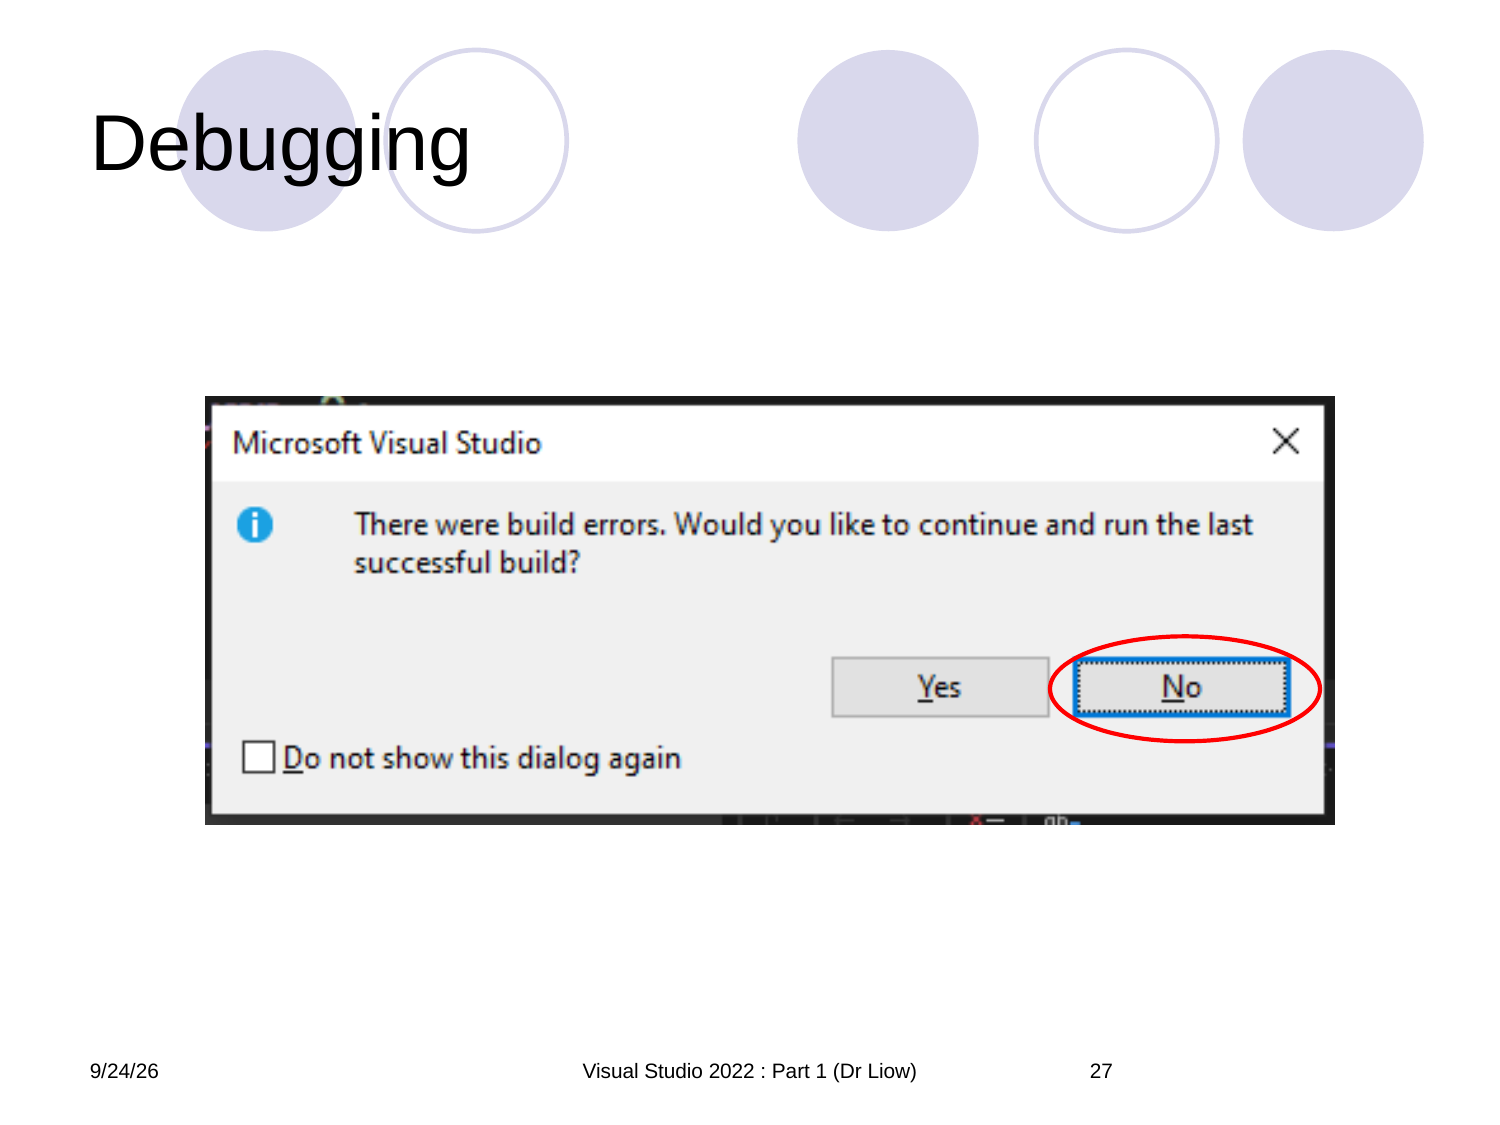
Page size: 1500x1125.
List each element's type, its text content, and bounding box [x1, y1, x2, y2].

text_box <number> [1074, 1049, 1426, 1101]
picture [205, 396, 1336, 826]
text_box Visual Studio 2022 : Part 1 (Dr Liow) [512, 1049, 988, 1101]
text_box 1/11/22 [74, 1049, 426, 1101]
title Debugging [75, 45, 1426, 233]
